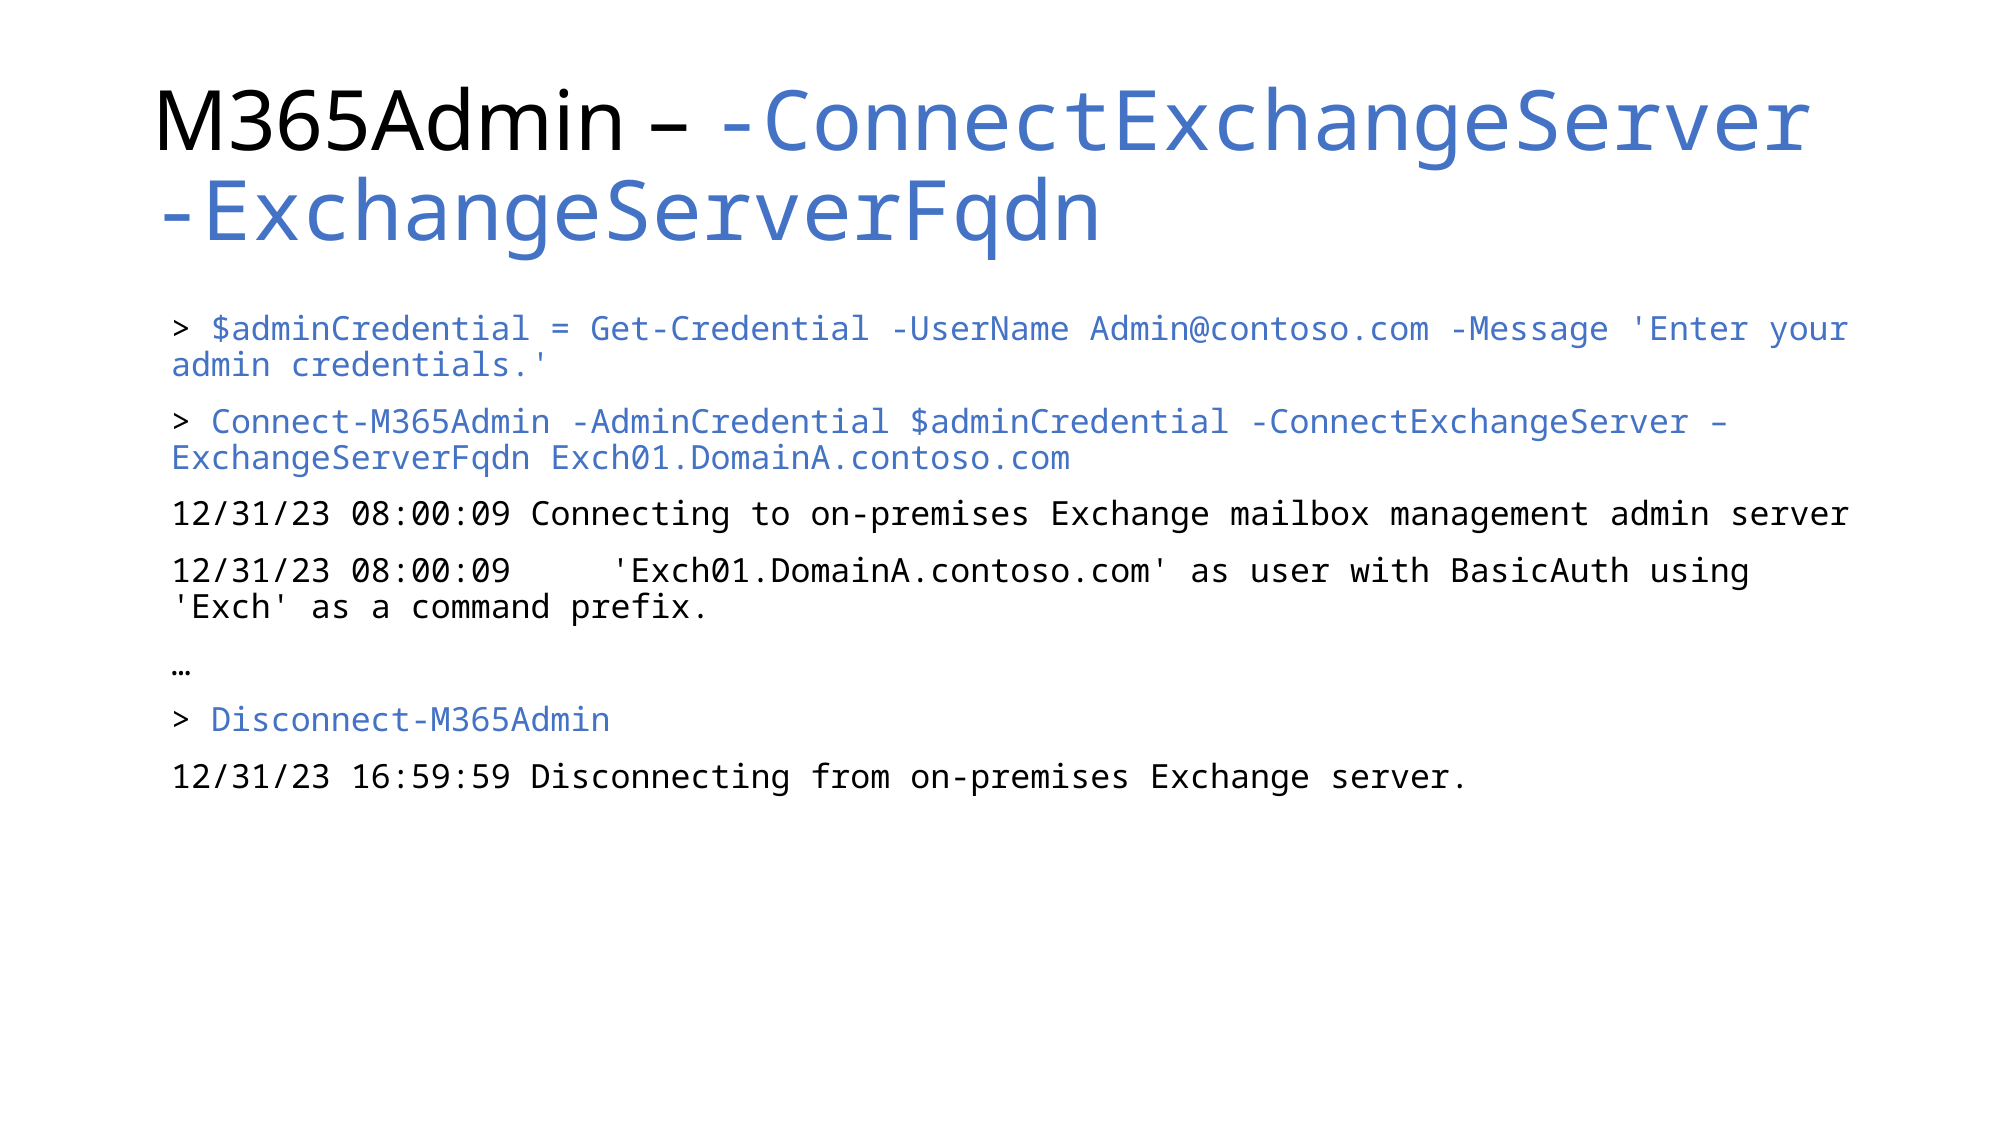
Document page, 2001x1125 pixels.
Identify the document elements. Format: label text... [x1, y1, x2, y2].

list > $adminCredential = Get-Credential -UserName Admin@contoso.com -Message 'Enter your admin credentials.' > Connect-M365Admin -AdminCredential $adminCredential -ConnectExchangeServer –ExchangeServerFqdn Exch01.DomainA.contoso.com 12/31/23 08:00:09 Connecting to on-premises Exchange mailbox management admin server 12/31/23 08:00:09 'Exch01.DomainA.contoso.com' as user with BasicAuth using 'Exch' as a command prefix. … > Disconnect-M365Admin 12/31/23 16:59:59 Disconnecting from on-premises Exchange server. [156, 304, 1882, 1019]
title M365Admin – -ConnectExchangeServer -ExchangeServerFqdn [137, 59, 1863, 278]
